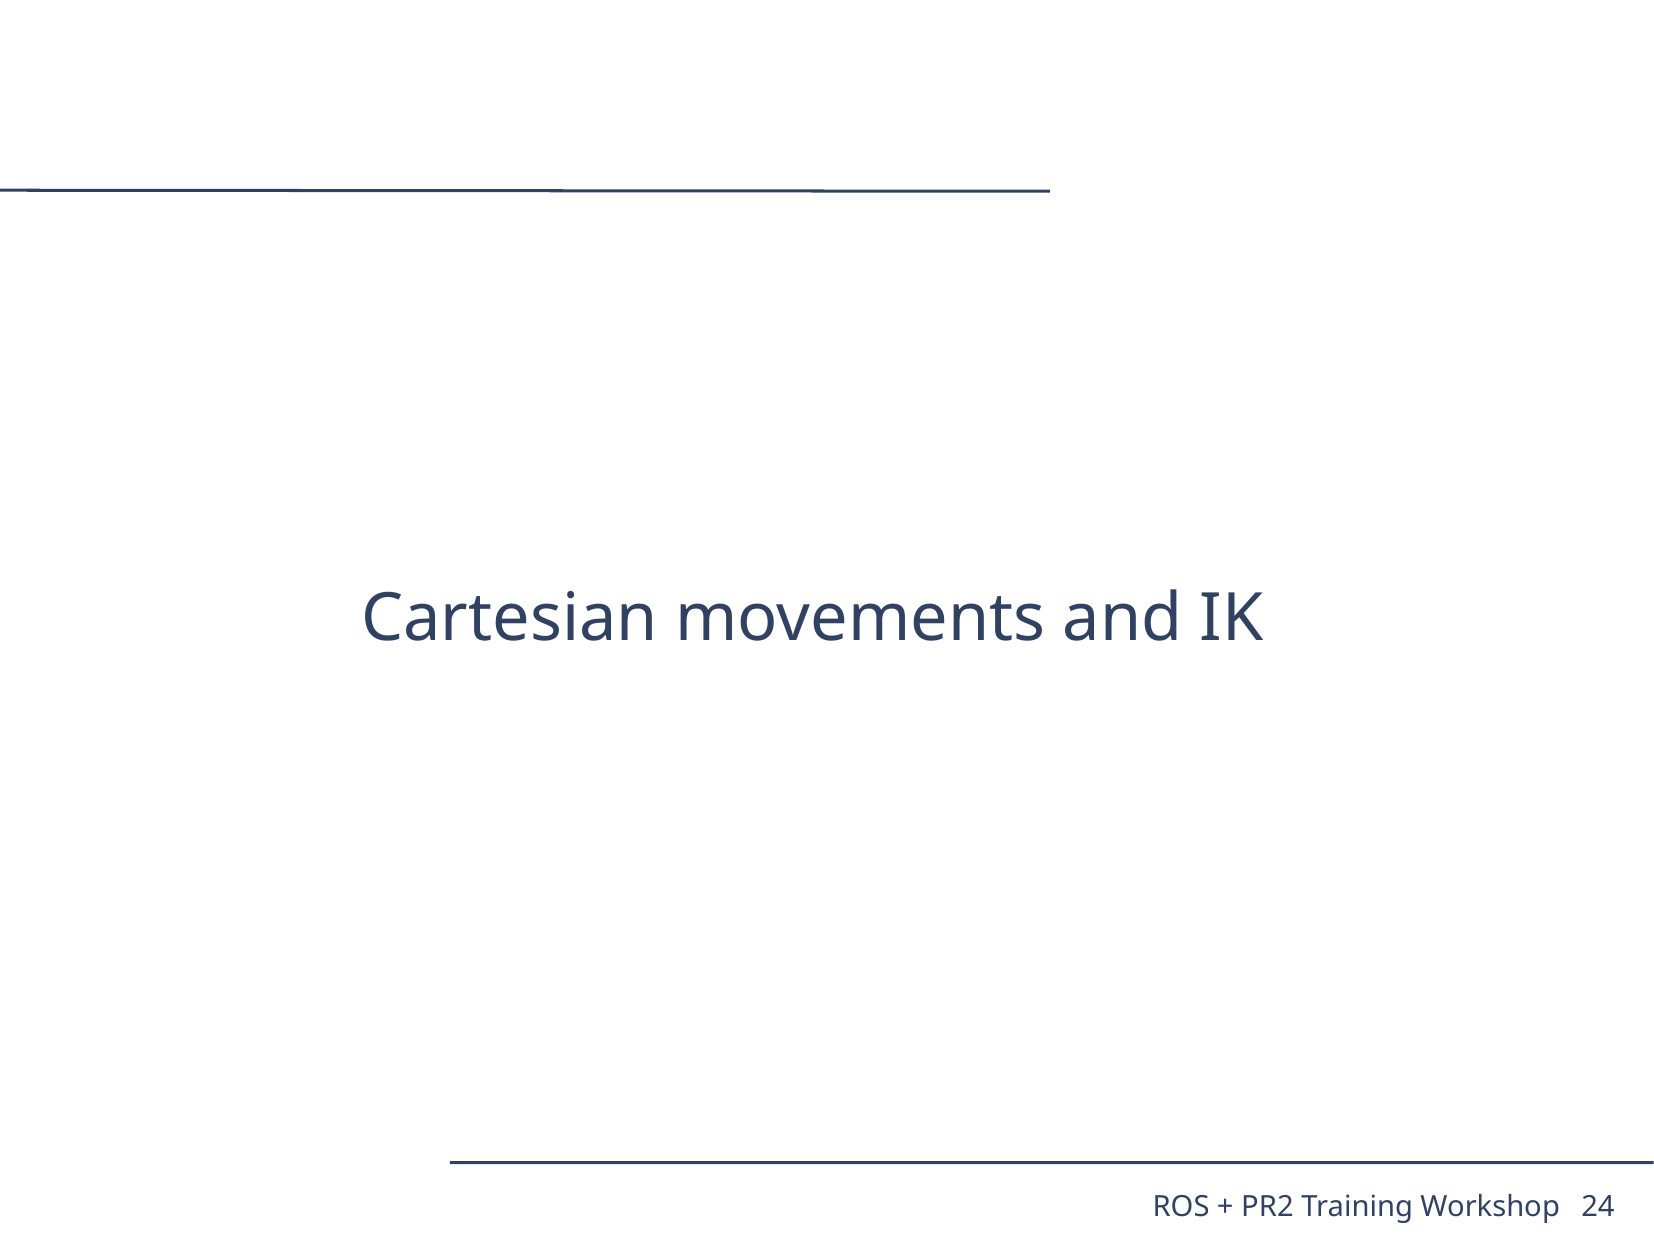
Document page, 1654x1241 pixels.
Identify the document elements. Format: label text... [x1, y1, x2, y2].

text_box Cartesian movements and IK [346, 561, 1263, 651]
title [82, 56, 1571, 250]
